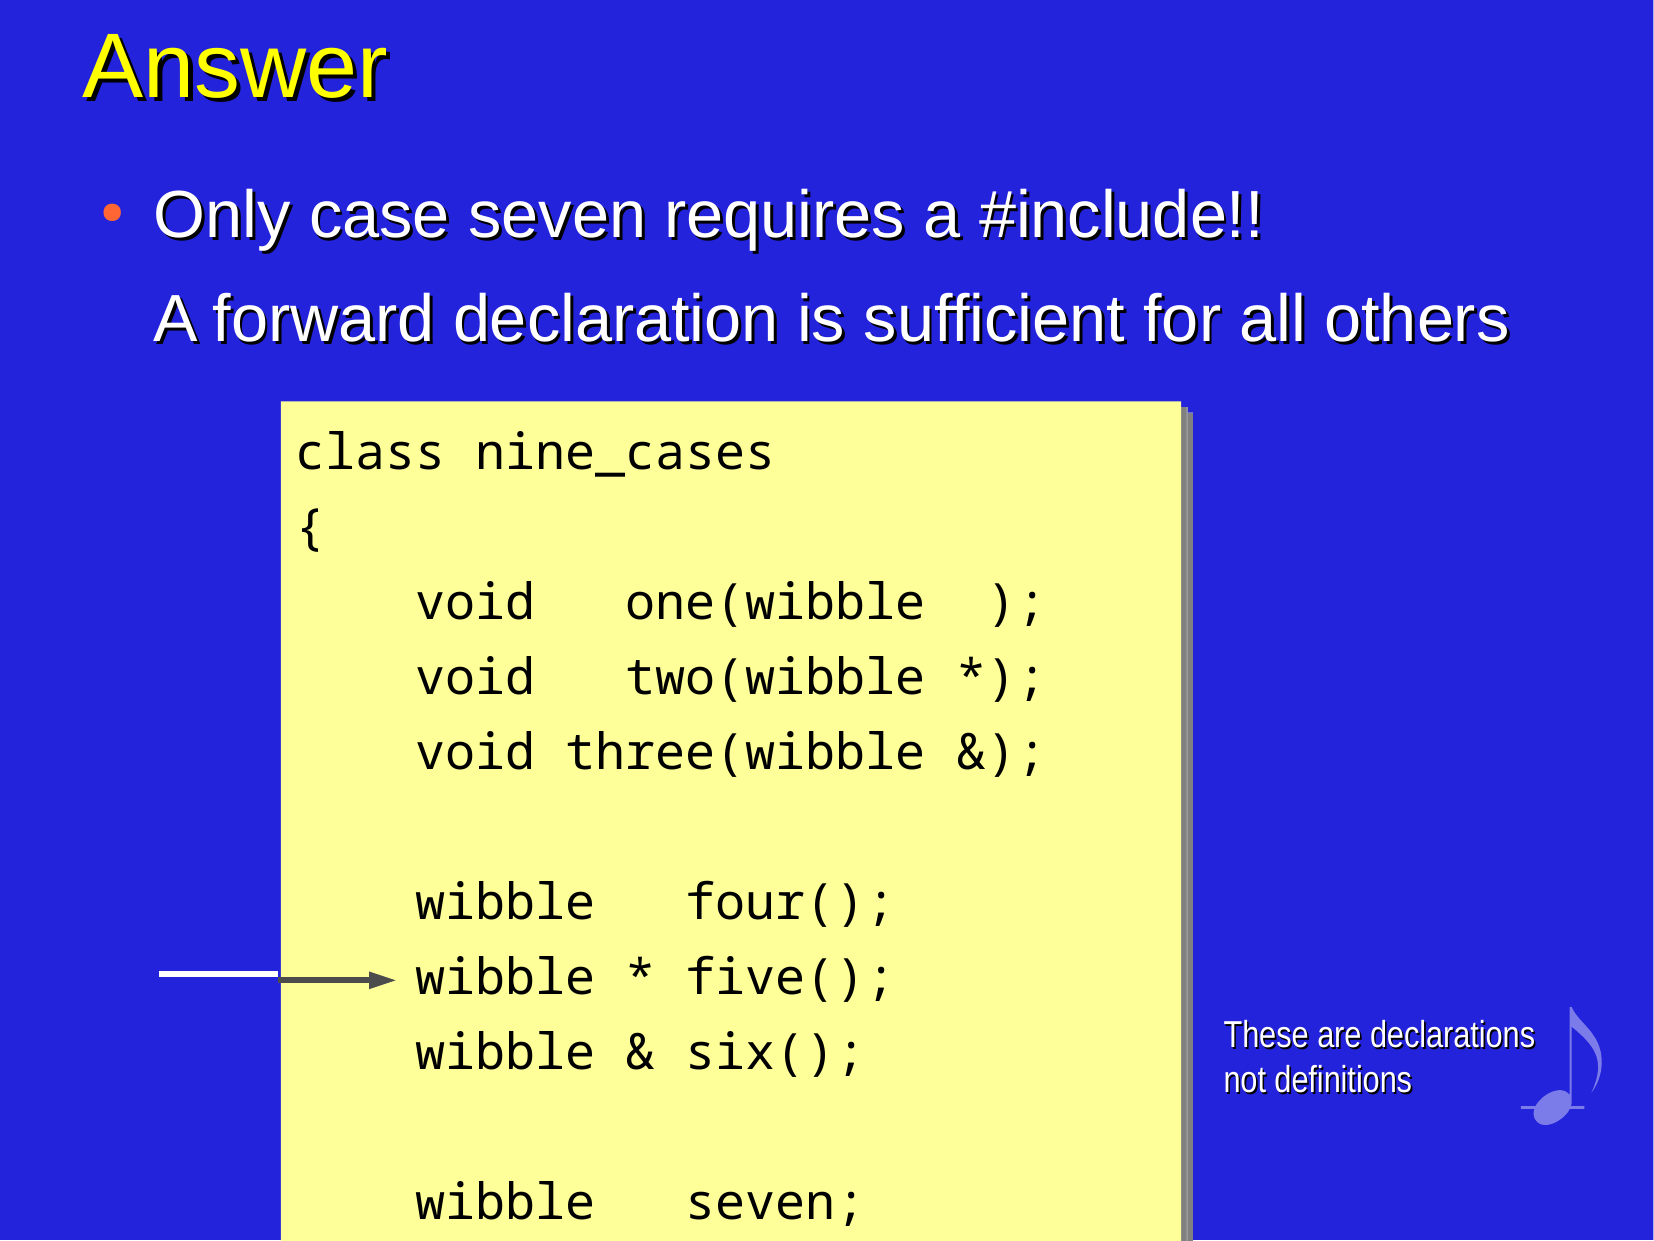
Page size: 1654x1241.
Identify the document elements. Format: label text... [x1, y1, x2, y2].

text_box class nine_cases { void one(wibble ); void two(wibble *); void three(wibble &); wibble four(); wibble * five(); wibble & six(); wibble seven; wibble * eight; wibble & nine; }; [280, 401, 1182, 1241]
text_box These are declarations not definitions [1208, 1002, 1582, 1109]
list Only case seven requires a #include!! A forward declaration is sufficient for all others [82, 177, 1571, 1182]
text_box [1520, 1006, 1602, 1126]
text_box These are declarations not definitions [1572, 1028, 1582, 1106]
title Answer [82, 2, 1571, 130]
